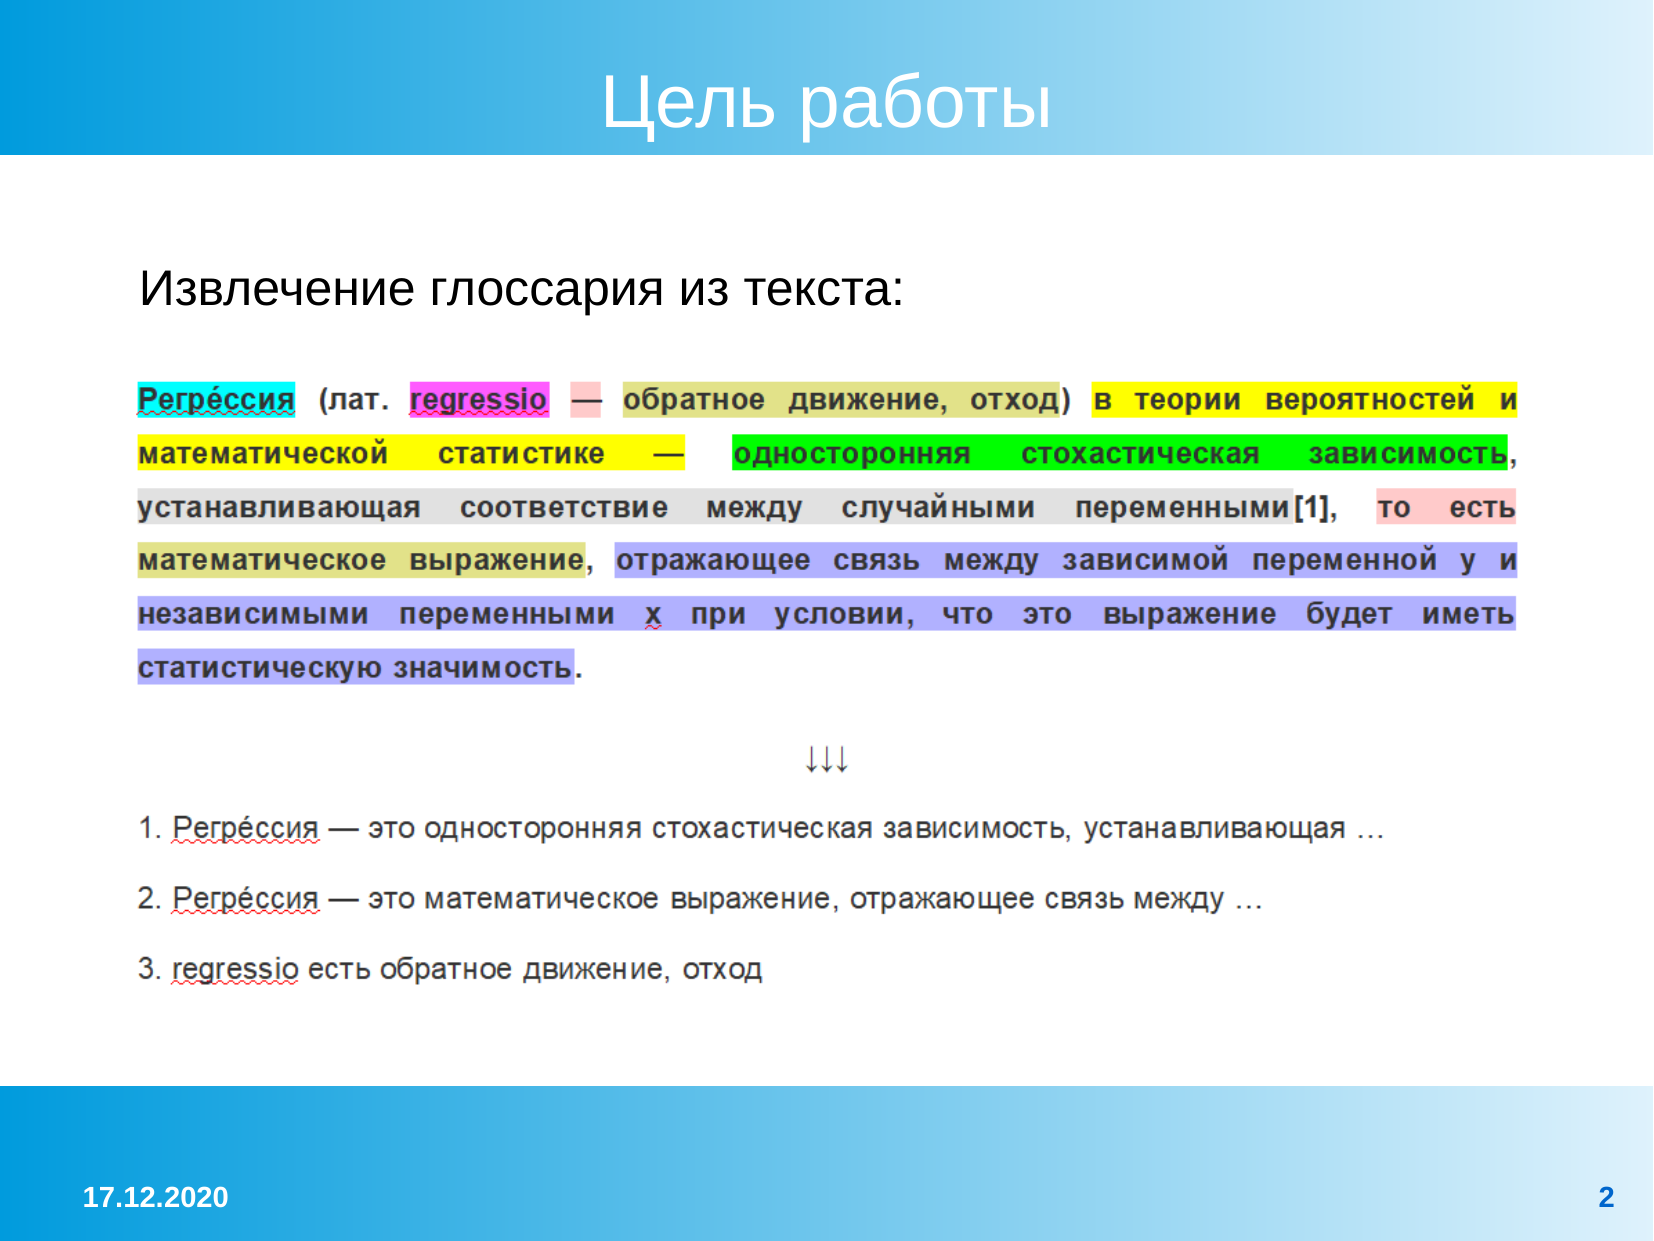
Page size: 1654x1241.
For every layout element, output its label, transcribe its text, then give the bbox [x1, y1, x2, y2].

title Цель работы [82, 49, 1571, 155]
list 17.12.2020 2 [11, 1181, 1642, 1234]
subtitle Извлечение глоссария из текста: [82, 259, 1571, 1087]
picture [124, 364, 1548, 1004]
